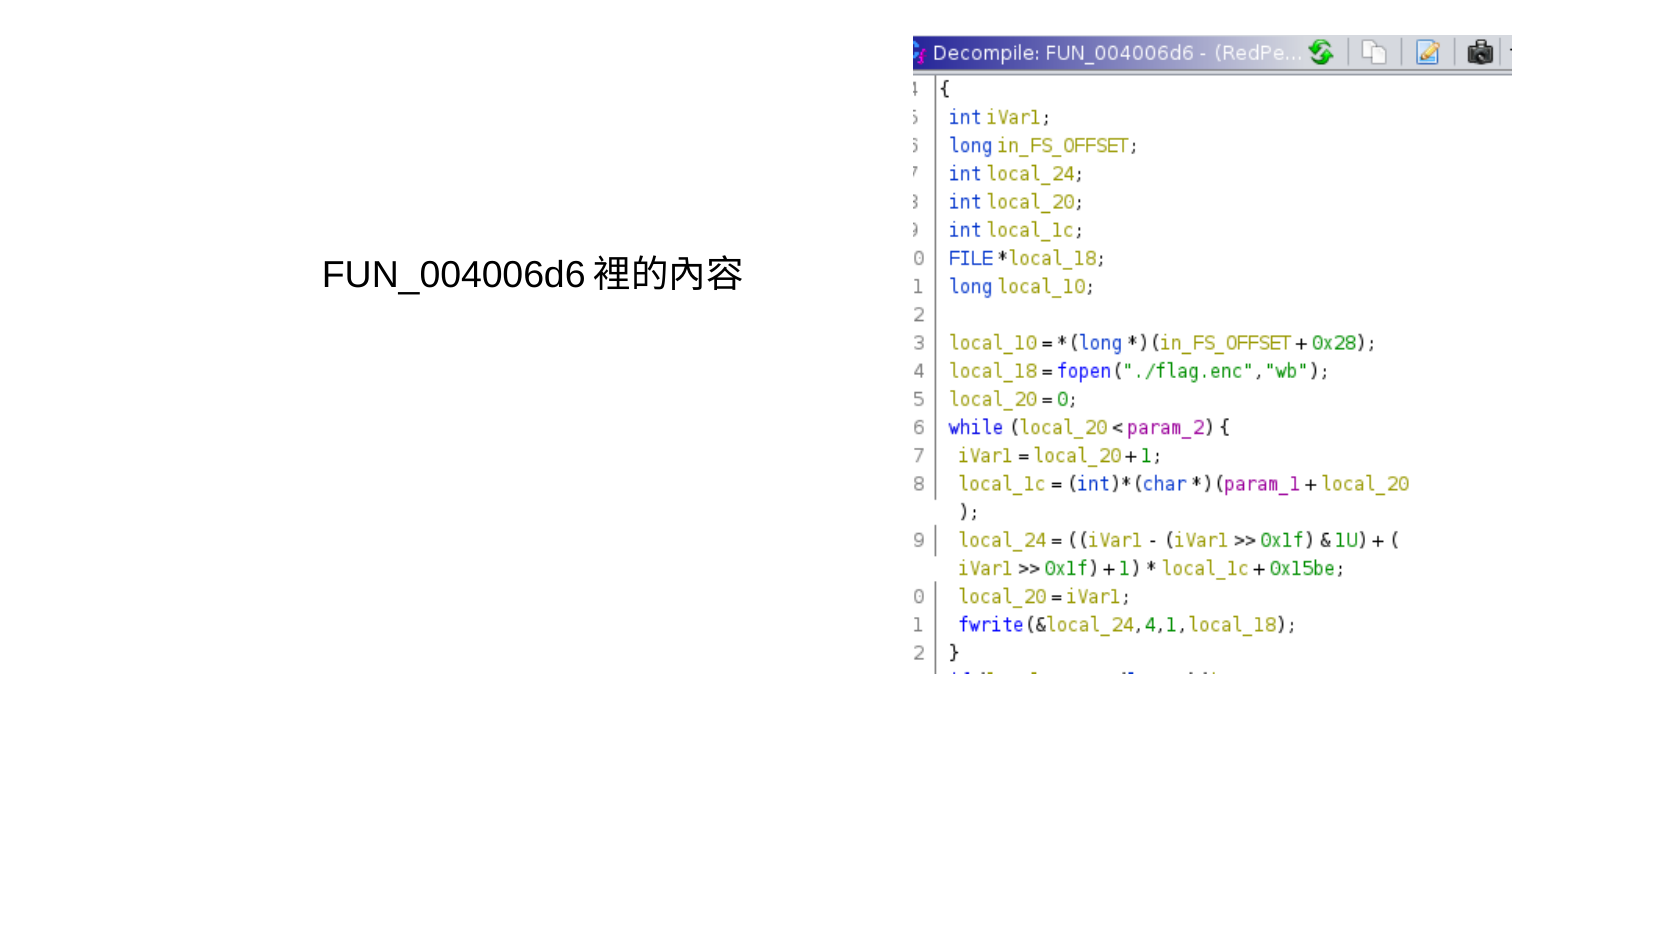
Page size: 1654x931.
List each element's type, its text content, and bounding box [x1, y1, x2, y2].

text_box FUN_004006d6裡的內容 [307, 236, 839, 350]
picture [913, 35, 1512, 674]
